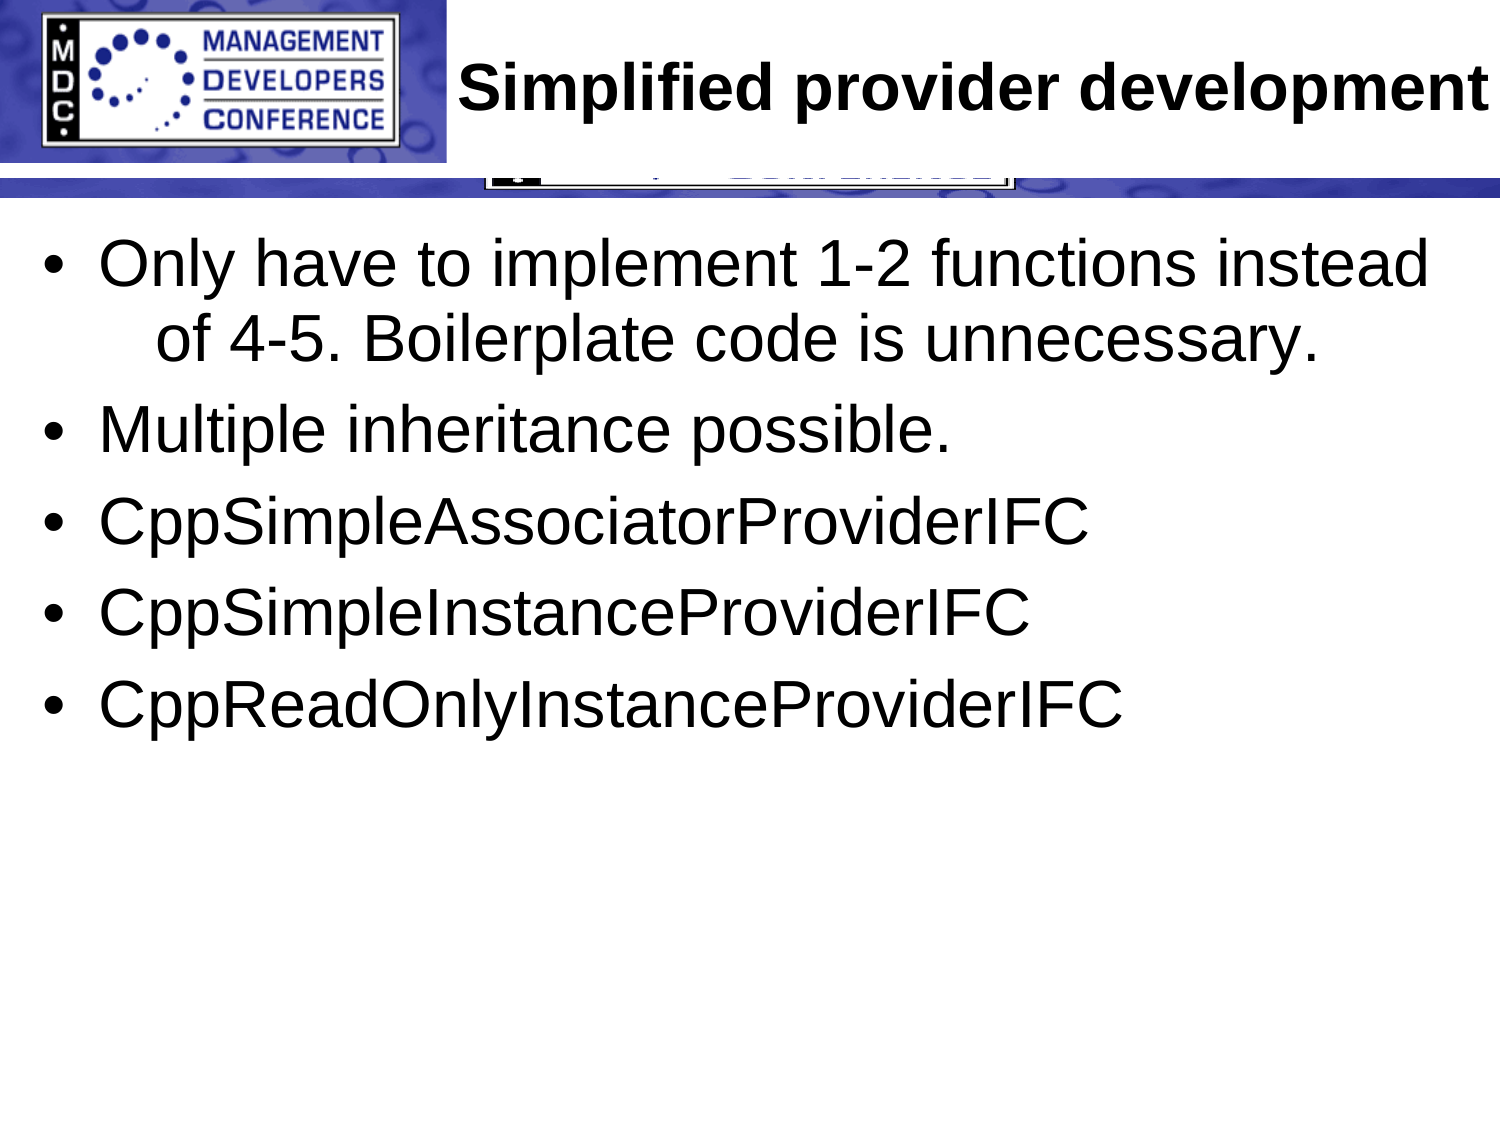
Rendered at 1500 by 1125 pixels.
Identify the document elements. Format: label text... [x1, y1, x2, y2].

picture [0, 0, 447, 163]
title Simplified provider development [447, 0, 1500, 176]
picture [0, 178, 1500, 198]
list Only have to implement 1-2 functions instead of 4-5. Boilerplate code is unnecessary. Multiple inheritance possible. CppSimpleAssociatorProviderIFC CppSimpleInstanceProviderIFC CppReadOnlyInstanceProviderIFC [42, 226, 1433, 1082]
